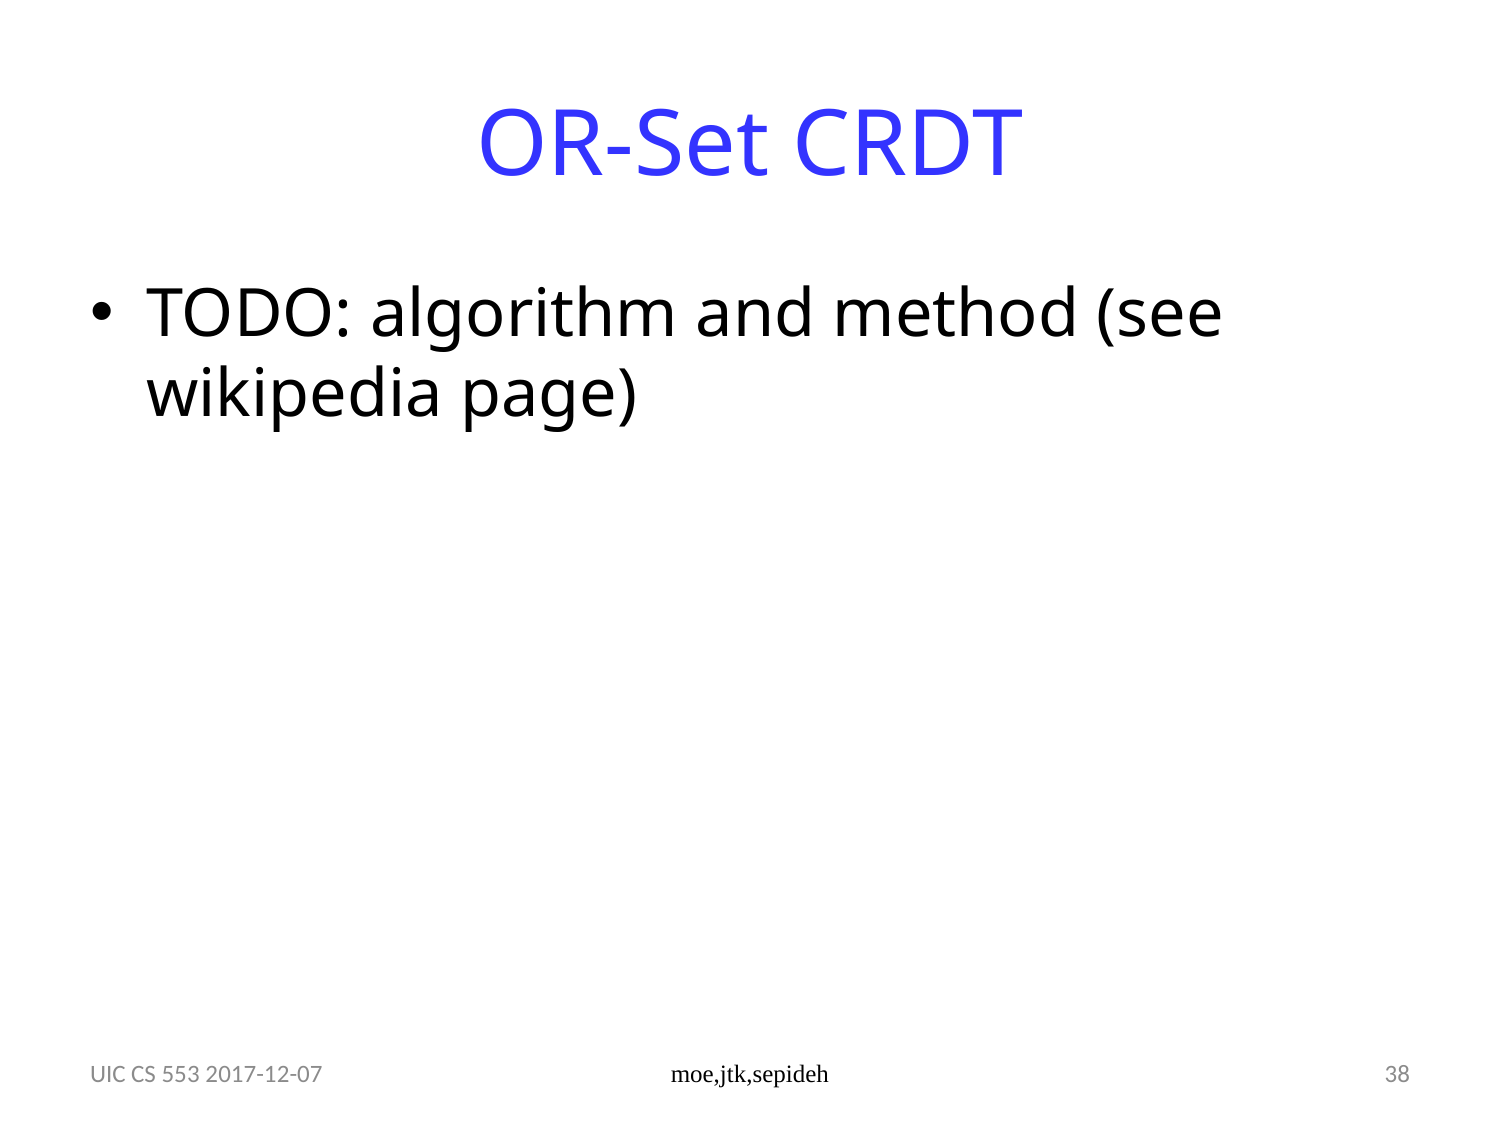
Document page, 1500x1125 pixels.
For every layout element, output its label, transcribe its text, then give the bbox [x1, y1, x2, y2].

title OR-Set CRDT [75, 45, 1425, 233]
list TODO: algorithm and method (see wikipedia page) [75, 262, 1425, 1005]
